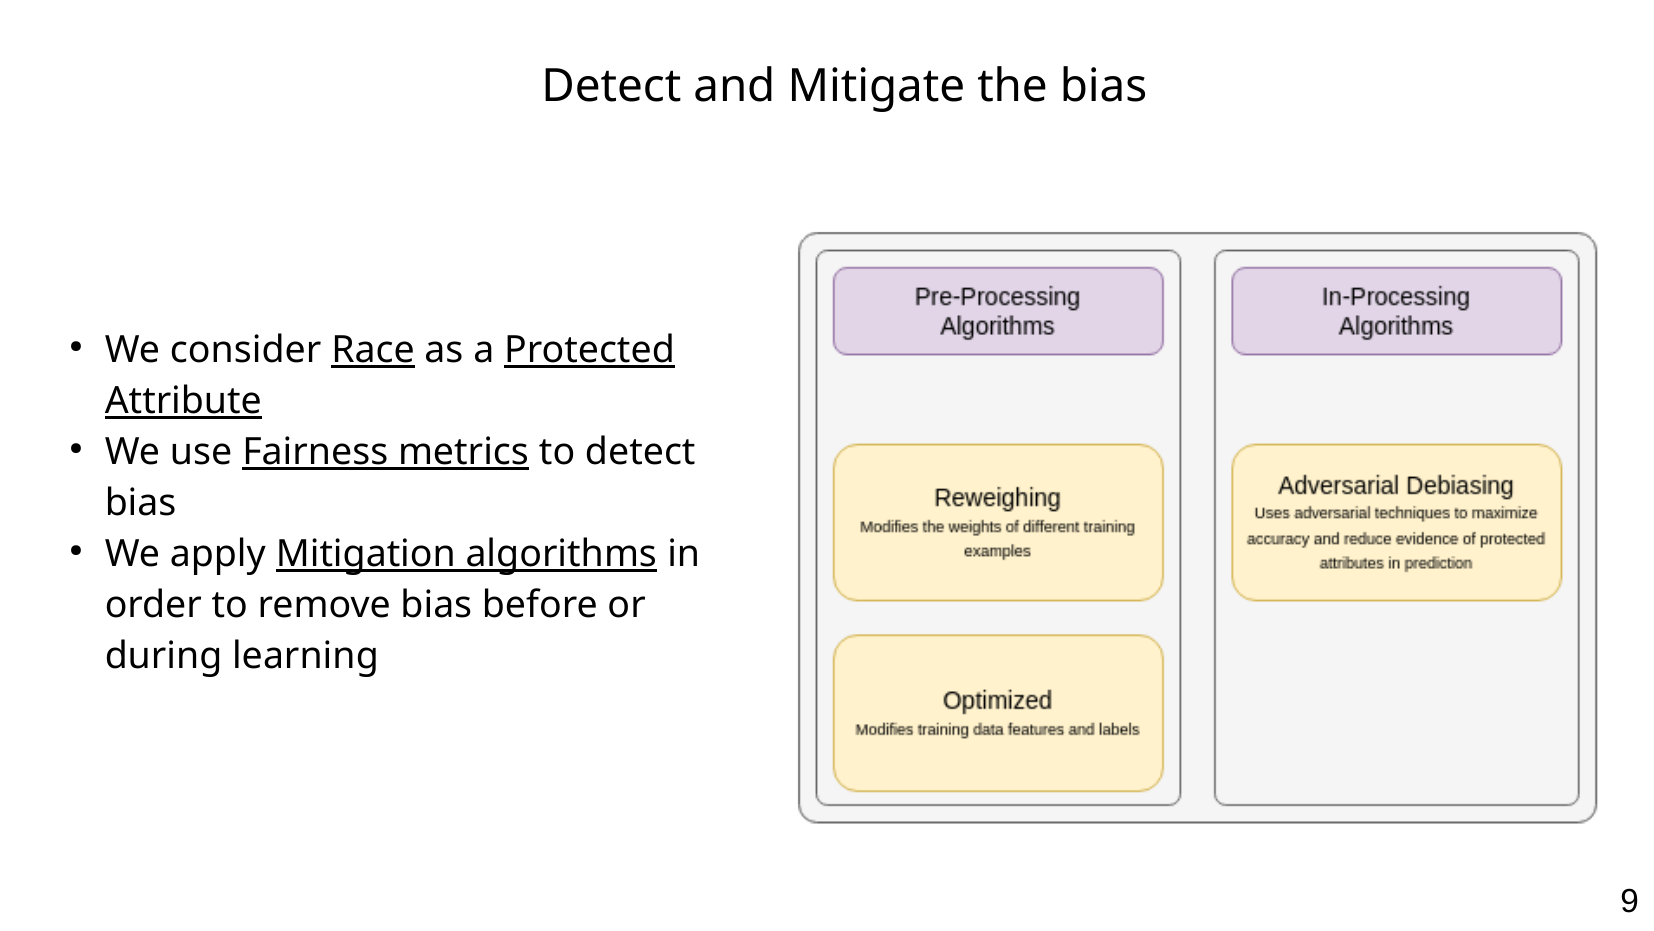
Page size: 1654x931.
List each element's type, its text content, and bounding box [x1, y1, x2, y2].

picture [790, 224, 1606, 834]
text_box Detect and Mitigate the bias [376, 45, 1277, 123]
text_box We consider Race as a Protected Attribute We use Fairness metrics to detect bias We apply Mitigation algorithms in order to remove bias before or during learning [54, 315, 766, 698]
text_box <number> [1024, 874, 1654, 931]
